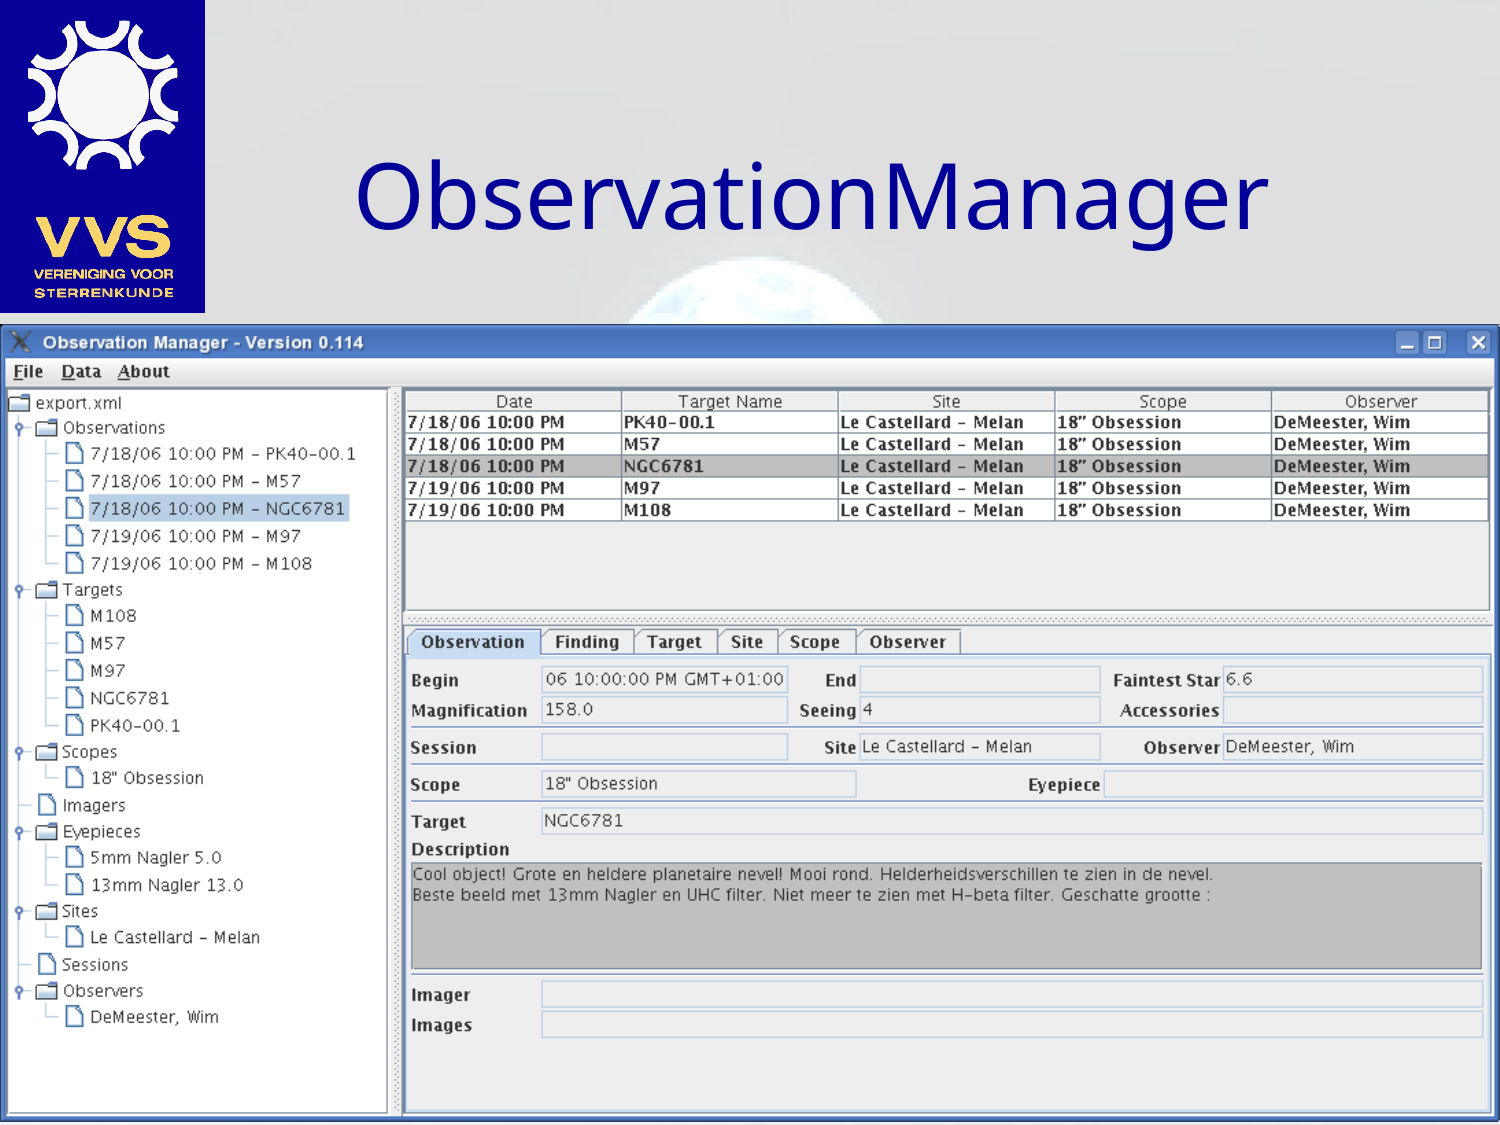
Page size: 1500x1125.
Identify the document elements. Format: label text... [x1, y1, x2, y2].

title ObservationManager [237, 76, 1388, 312]
picture [0, 0, 205, 313]
picture [0, 324, 1500, 1122]
